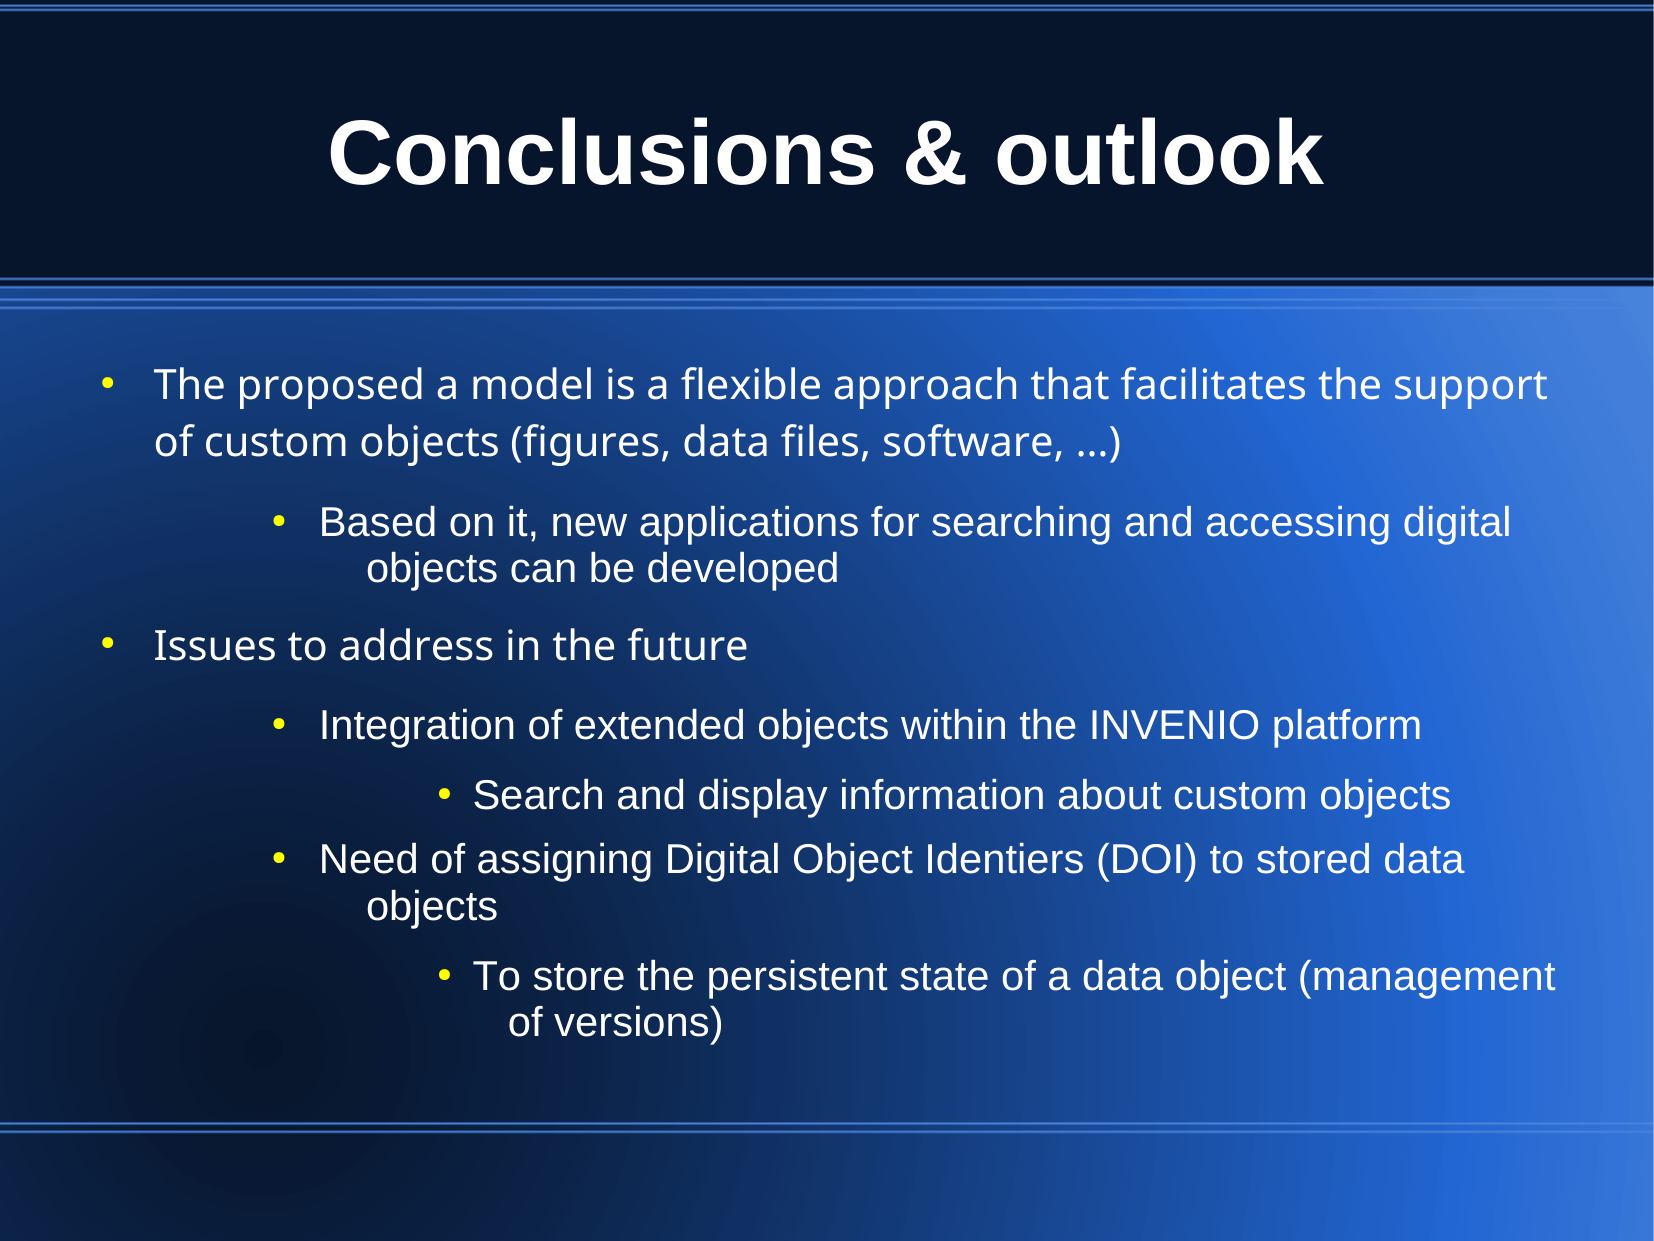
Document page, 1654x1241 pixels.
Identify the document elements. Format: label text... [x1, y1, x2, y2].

title Conclusions & outlook [82, 49, 1571, 257]
list The proposed a model is a flexible approach that facilitates the support of custom objects (figures, data files, software, …) Based on it, new applications for searching and accessing digital objects can be developed Issues to address in the future Integration of extended objects within the INVENIO platform Search and display information about custom objects Need of assigning Digital Object Identiers (DOI) to stored data objects To store the persistent state of a data object (management of versions) [82, 355, 1571, 1174]
picture [0, 0, 1654, 1241]
